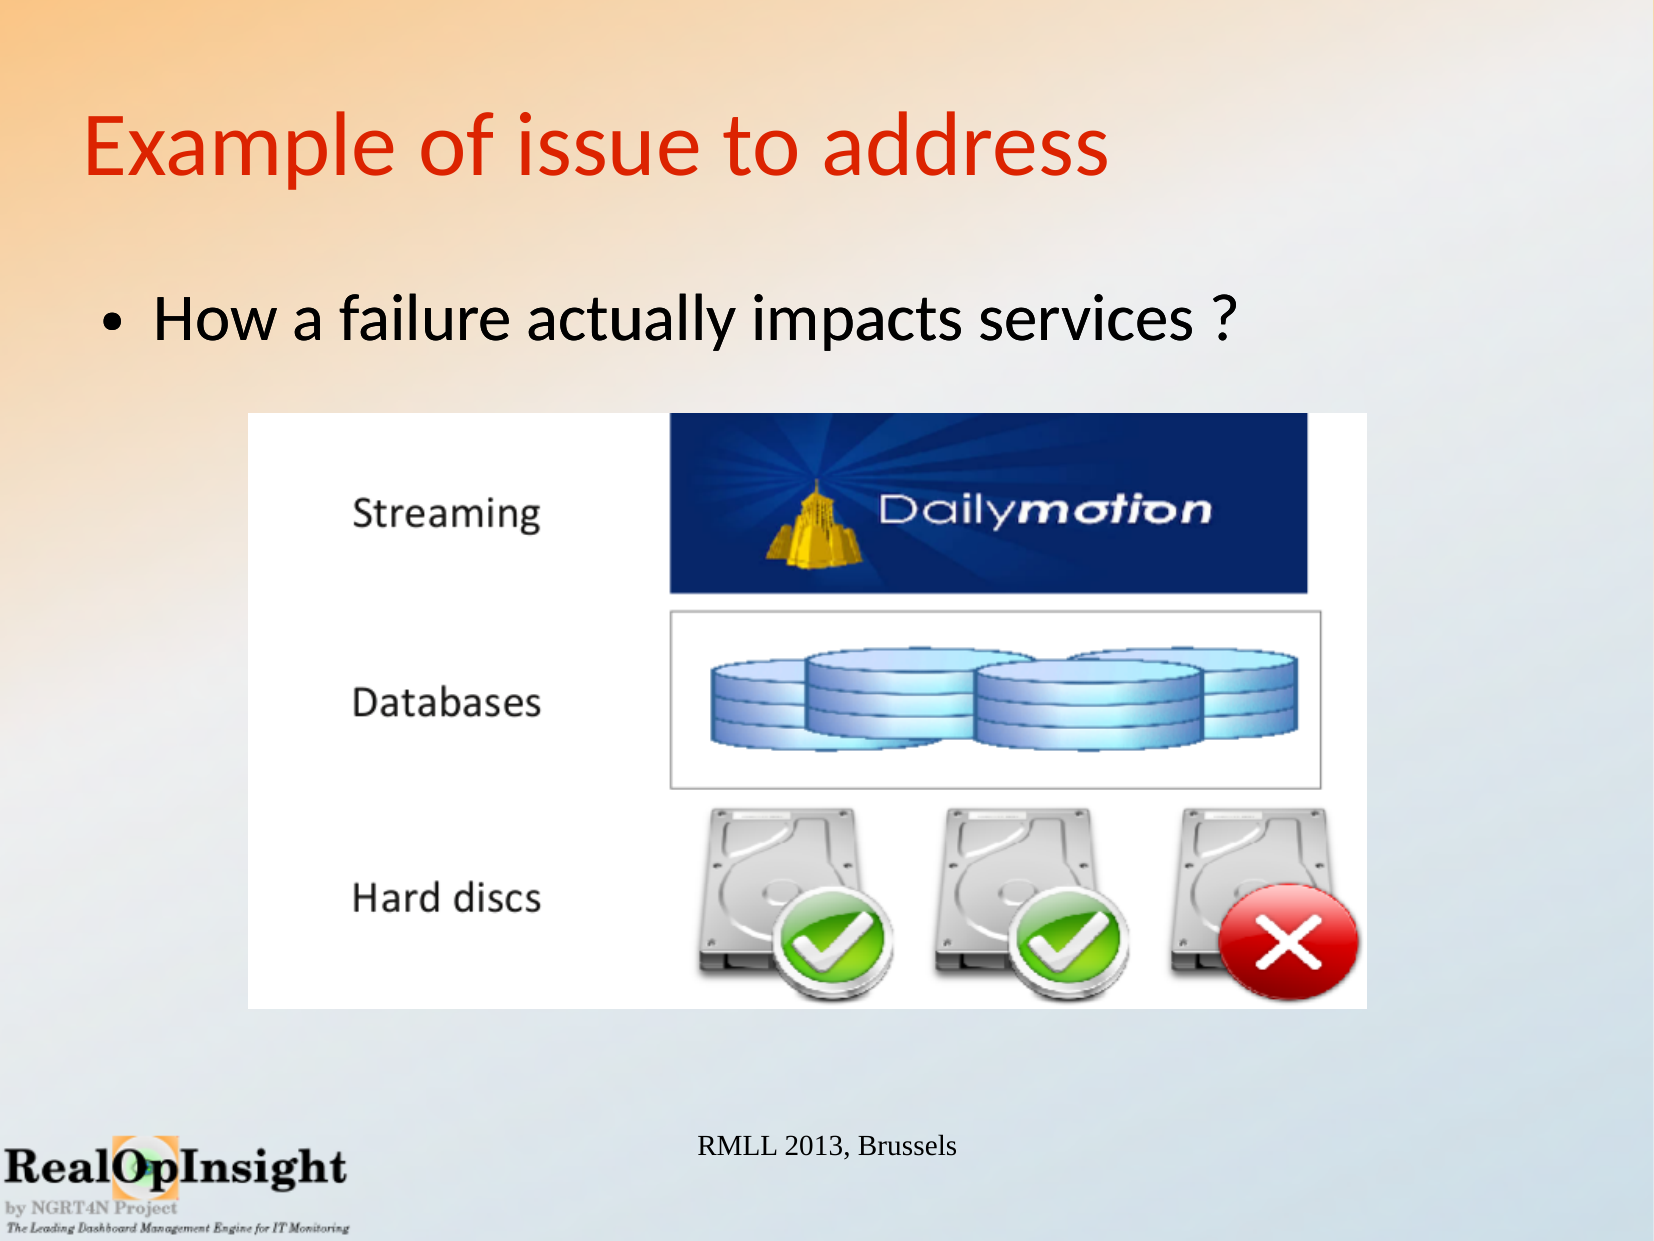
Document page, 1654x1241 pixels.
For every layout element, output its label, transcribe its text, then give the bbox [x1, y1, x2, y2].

list How a failure actually impacts services ? [82, 290, 1538, 1010]
title Example of issue to address [82, 49, 1571, 257]
picture [0, 0, 1654, 1241]
